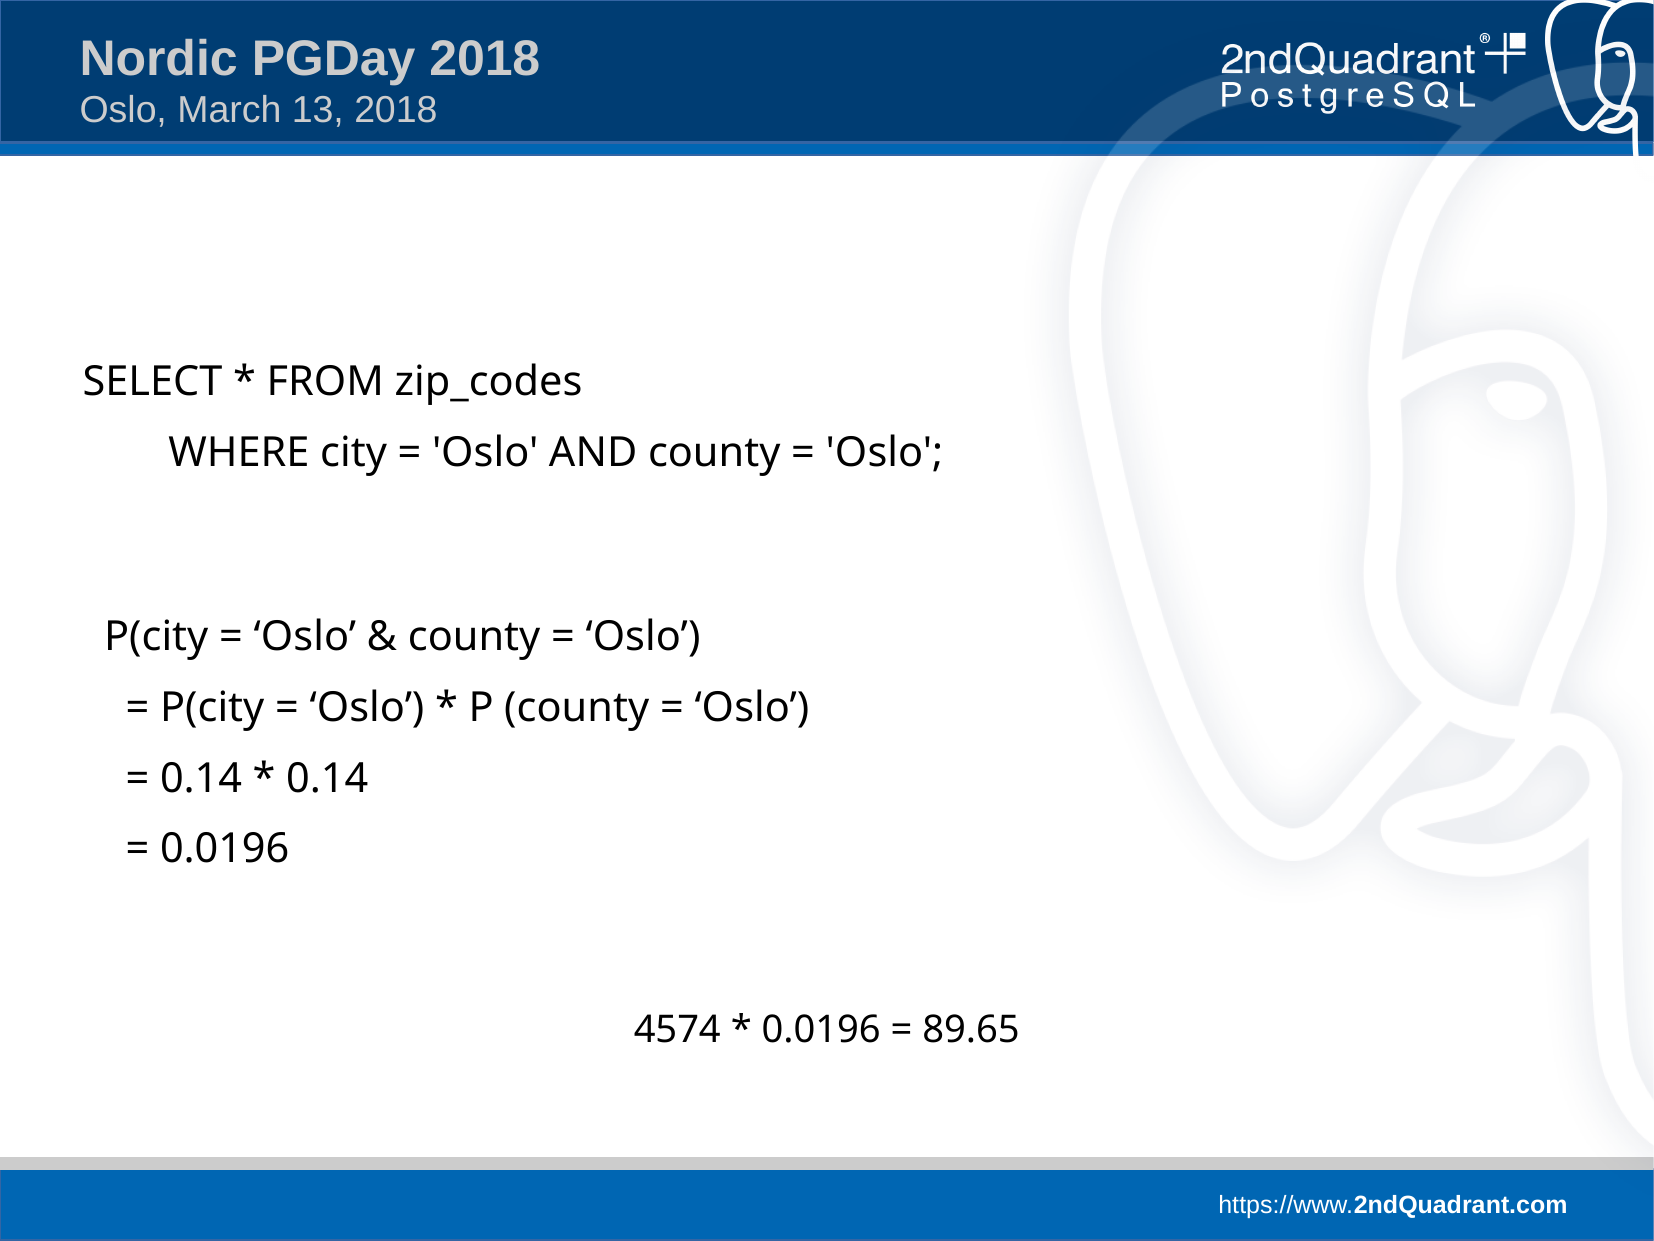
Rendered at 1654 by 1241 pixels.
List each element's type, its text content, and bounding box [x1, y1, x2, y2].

picture [632, 0, 1654, 1241]
list SELECT * FROM zip_codes WHERE city = 'Oslo' AND county = 'Oslo'; P(city = ‘Oslo’ & county = ‘Oslo’) = P(city = ‘Oslo’) * P (county = ‘Oslo’) = 0.14 * 0.14 = 0.0196 4574 * 0.0196 = 89.65 [82, 337, 1571, 1057]
